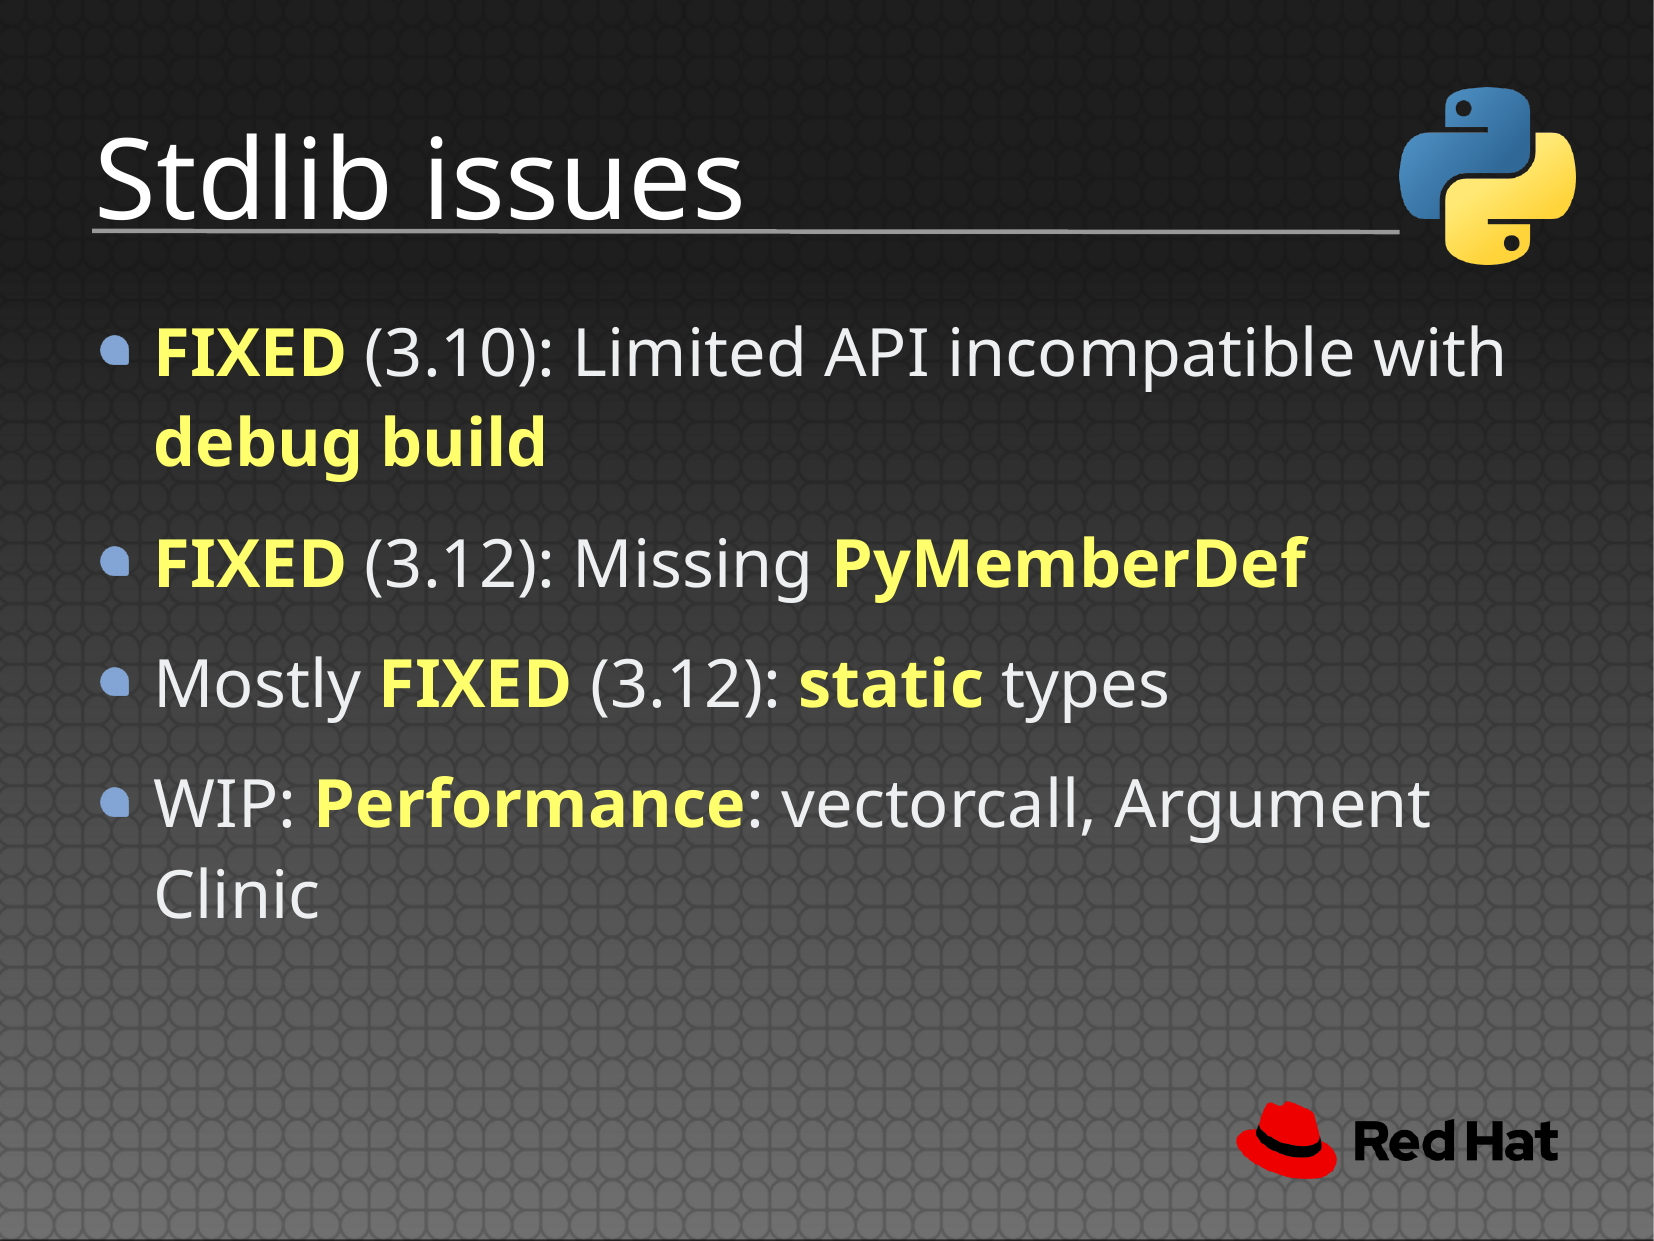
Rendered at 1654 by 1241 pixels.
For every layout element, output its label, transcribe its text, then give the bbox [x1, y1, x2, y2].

list FIXED (3.10): Limited API incompatible with debug build FIXED (3.12): Missing PyMemberDef Mostly FIXED (3.12): static types WIP: Performance: vectorcall, Argument Clinic [82, 304, 1571, 1045]
title Stdlib issues [94, 100, 1426, 251]
picture [0, 0, 1654, 1241]
